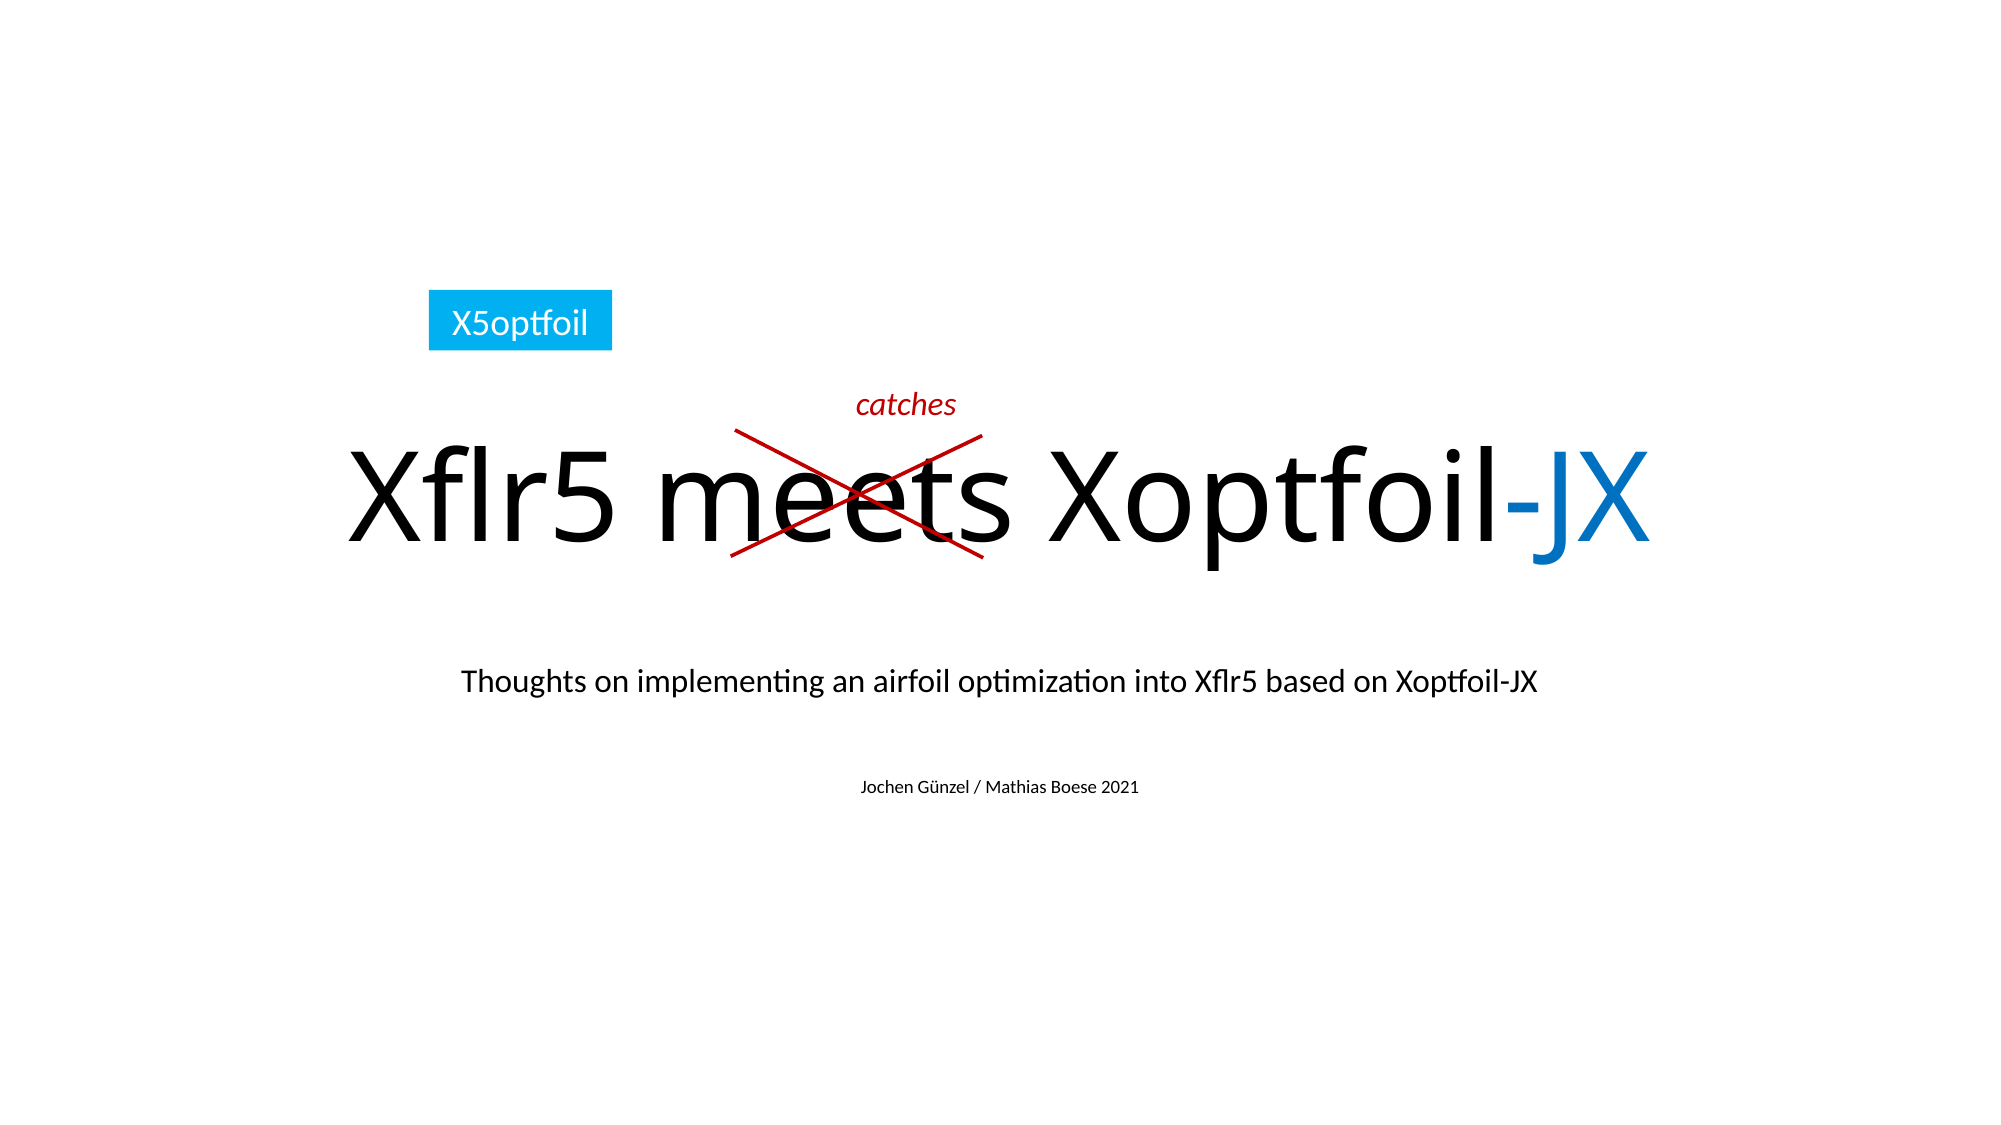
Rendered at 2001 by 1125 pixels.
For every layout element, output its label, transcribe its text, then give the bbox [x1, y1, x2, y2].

text_box catches [840, 375, 974, 431]
subtitle Thoughts on implementing an airfoil optimization into Xflr5 based on Xoptfoil-JX Jochen Günzel / Mathias Boese 2021 [249, 656, 1750, 863]
text_box X5optfoil [428, 289, 613, 351]
title Xflr5 meets Xoptfoil-JX [249, 184, 1750, 576]
